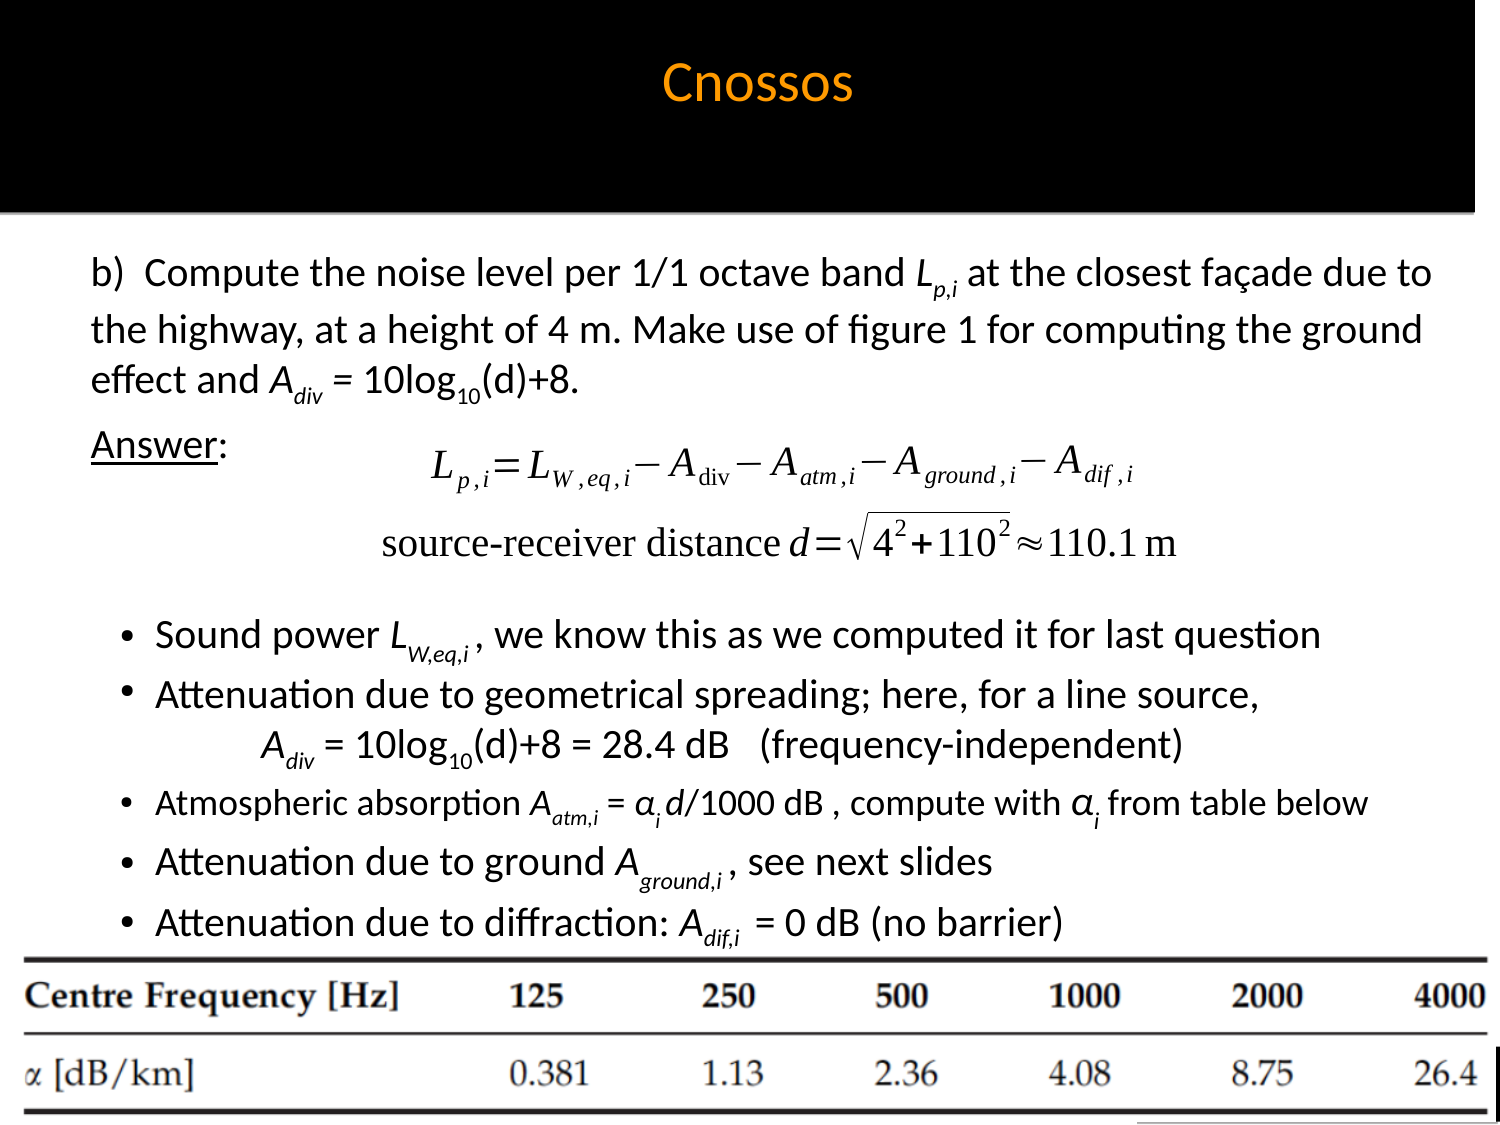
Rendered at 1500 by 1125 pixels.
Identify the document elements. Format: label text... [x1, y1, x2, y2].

text_box Sound power LW,eq,i , we know this as we computed it for last question Attenuation due to geometrical spreading; here, for a line source, Adiv = 10log10(d)+8 = 28.4 dB (frequency-independent) Atmospheric absorption Aatm,i = αi d/1000 dB , compute with αi from table below Attenuation due to ground Aground,i , see next slides Attenuation due to diffraction: Adif,i = 0 dB (no barrier) [30, 599, 1396, 950]
chart [534, 675, 653, 735]
list b) Compute the noise level per 1/1 octave band Lp,i at the closest façade due to the highway, at a height of 4 m. Make use of figure 1 for computing the ground effect and Adiv = 10log10(d)+8. Answer: [75, 179, 1453, 566]
text_box [1496, 1046, 1500, 1122]
picture [15, 950, 1496, 1122]
chart [423, 435, 1141, 494]
title Cnossos [100, 35, 1417, 179]
text_box [0, 0, 1475, 213]
chart [375, 510, 1186, 566]
